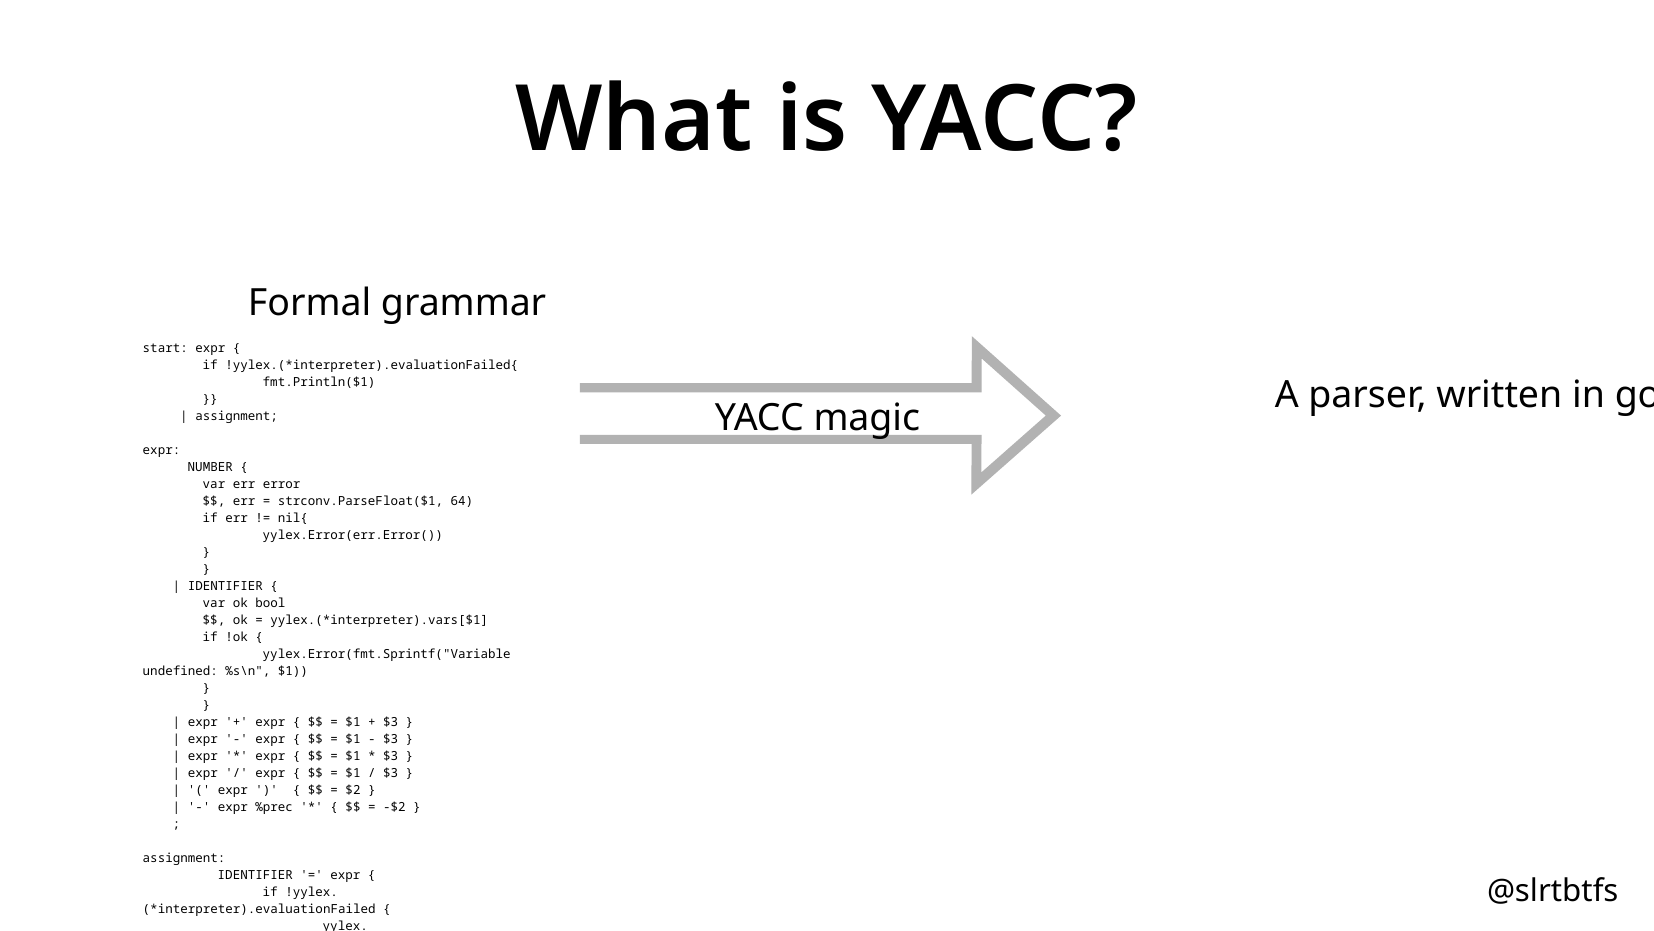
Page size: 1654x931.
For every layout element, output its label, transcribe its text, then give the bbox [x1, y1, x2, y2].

picture [570, 330, 1066, 502]
title What is YACC? [82, 37, 1571, 193]
text_box Formal grammar [233, 267, 526, 331]
text_box start: expr { if !yylex.(*interpreter).evaluationFailed{ fmt.Println($1) }} | assignment; expr: NUMBER { var err error $$, err = strconv.ParseFloat($1, 64) if err != nil{ yylex.Error(err.Error()) } } | IDENTIFIER { var ok bool $$, ok = yylex.(*interpreter).vars[$1] if !ok { yylex.Error(fmt.Sprintf("Variable undefined: %s\n", $1)) } } | expr '+' expr { $$ = $1 + $3 } | expr '-' expr { $$ = $1 - $3 } | expr '*' expr { $$ = $1 * $3 } | expr '/' expr { $$ = $1 / $3 } | '(' expr ')' { $$ = $2 } | '-' expr %prec '*' { $$ = -$2 } ; assignment: IDENTIFIER '=' expr { if !yylex.(*interpreter).evaluationFailed { yylex.(*interpreter).vars[$1] = $3 }}; [127, 331, 541, 931]
text_box A parser, written in go [1260, 360, 1628, 423]
